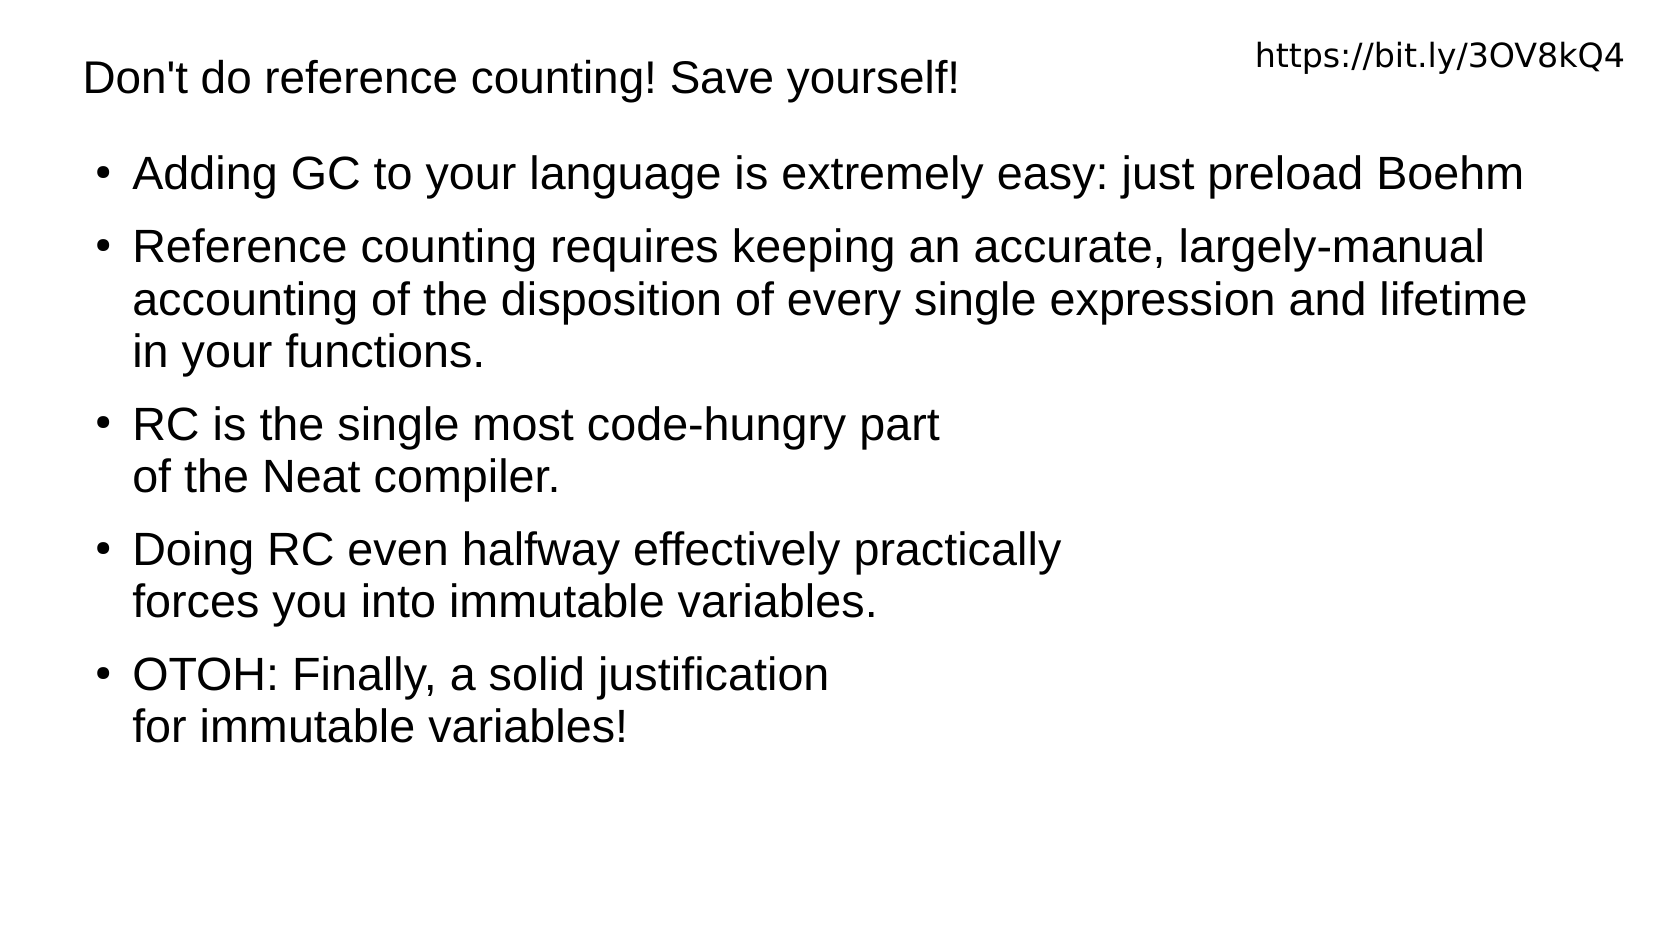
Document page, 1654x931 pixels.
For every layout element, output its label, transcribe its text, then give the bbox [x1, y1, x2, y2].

list Adding GC to your language is extremely easy: just preload Boehm Reference counting requires keeping an accurate, largely-manual accounting of the disposition of every single expression and lifetime in your functions. RC is the single most code-hungry part of the Neat compiler. Doing RC even halfway effectively practically forces you into immutable variables. OTOH: Finally, a solid justification for immutable variables! [82, 147, 1571, 758]
title Don't do reference counting! Save yourself! [82, 37, 1571, 119]
